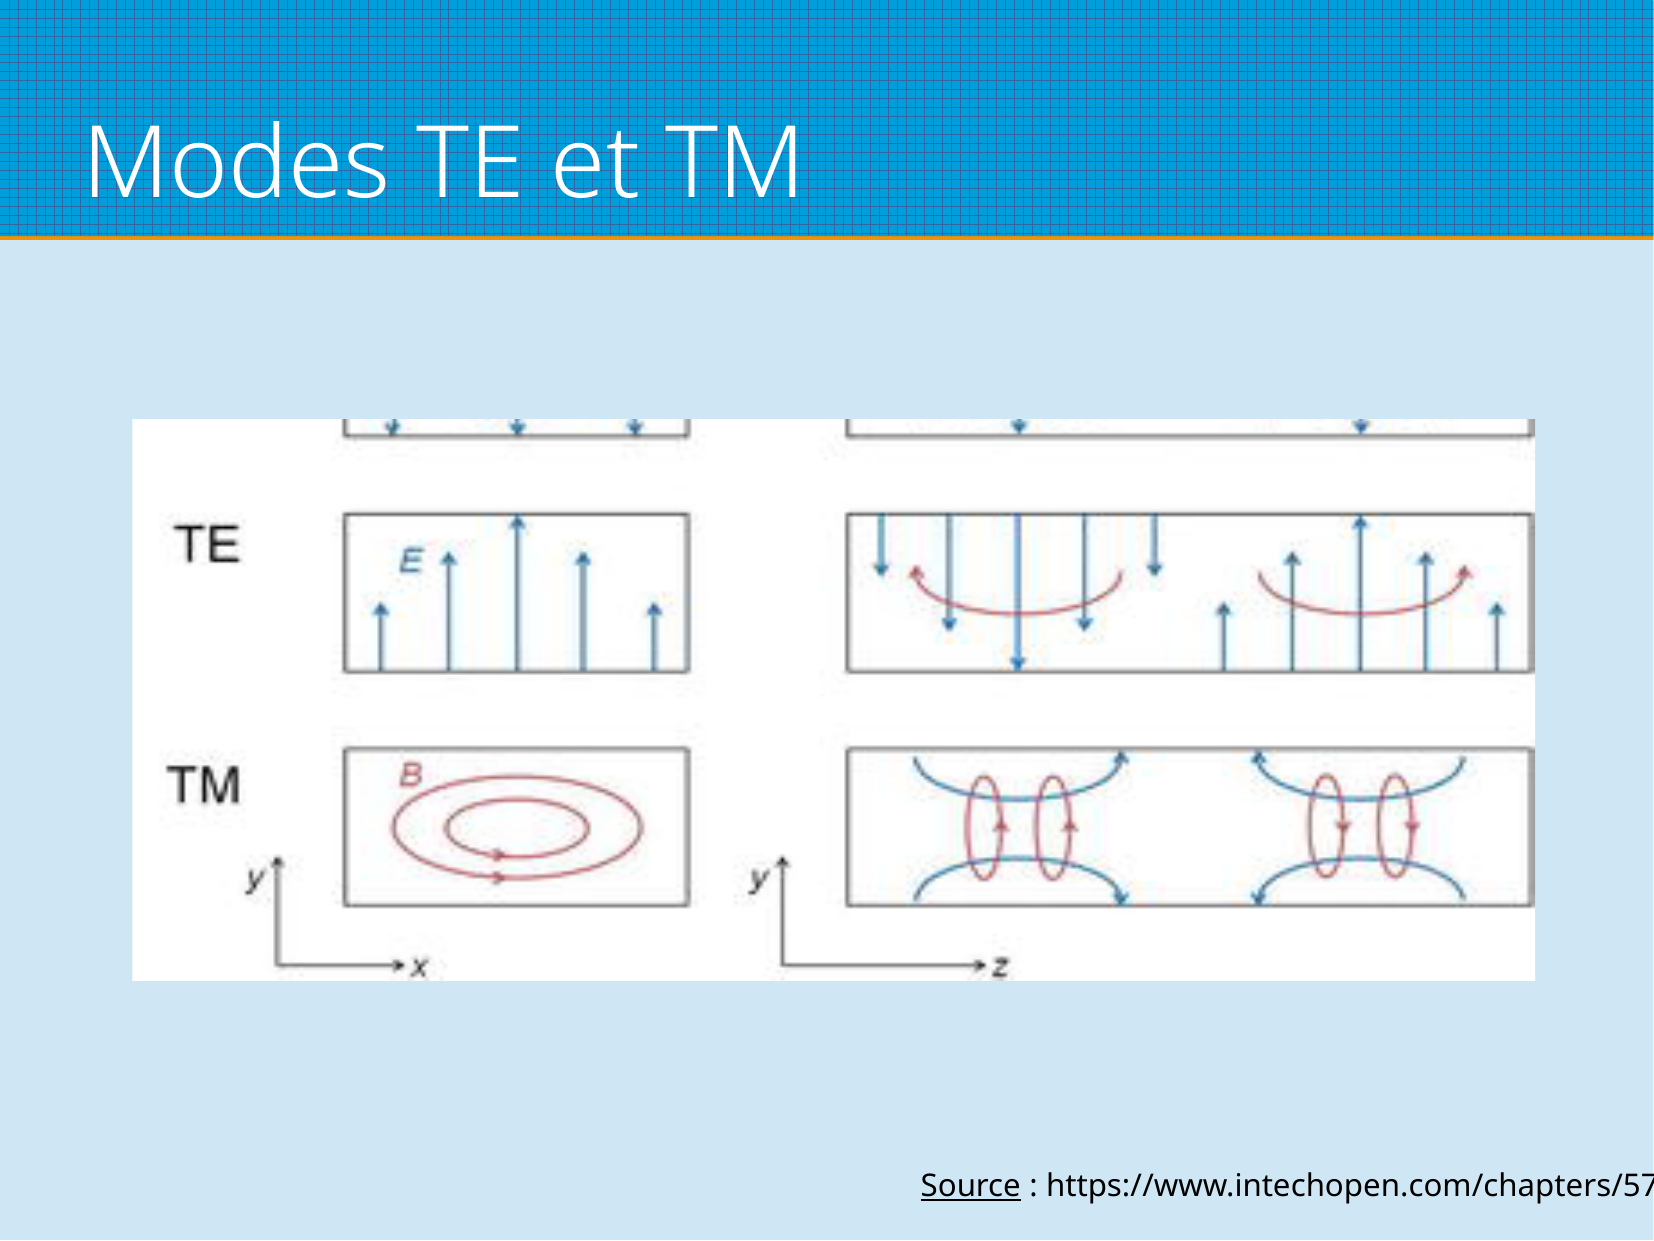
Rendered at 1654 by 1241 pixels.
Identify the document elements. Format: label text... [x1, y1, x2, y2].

text_box Source : https://www.intechopen.com/chapters/57893 [914, 1160, 1633, 1241]
title Modes TE et TM [82, 19, 1571, 227]
picture [132, 419, 1536, 981]
